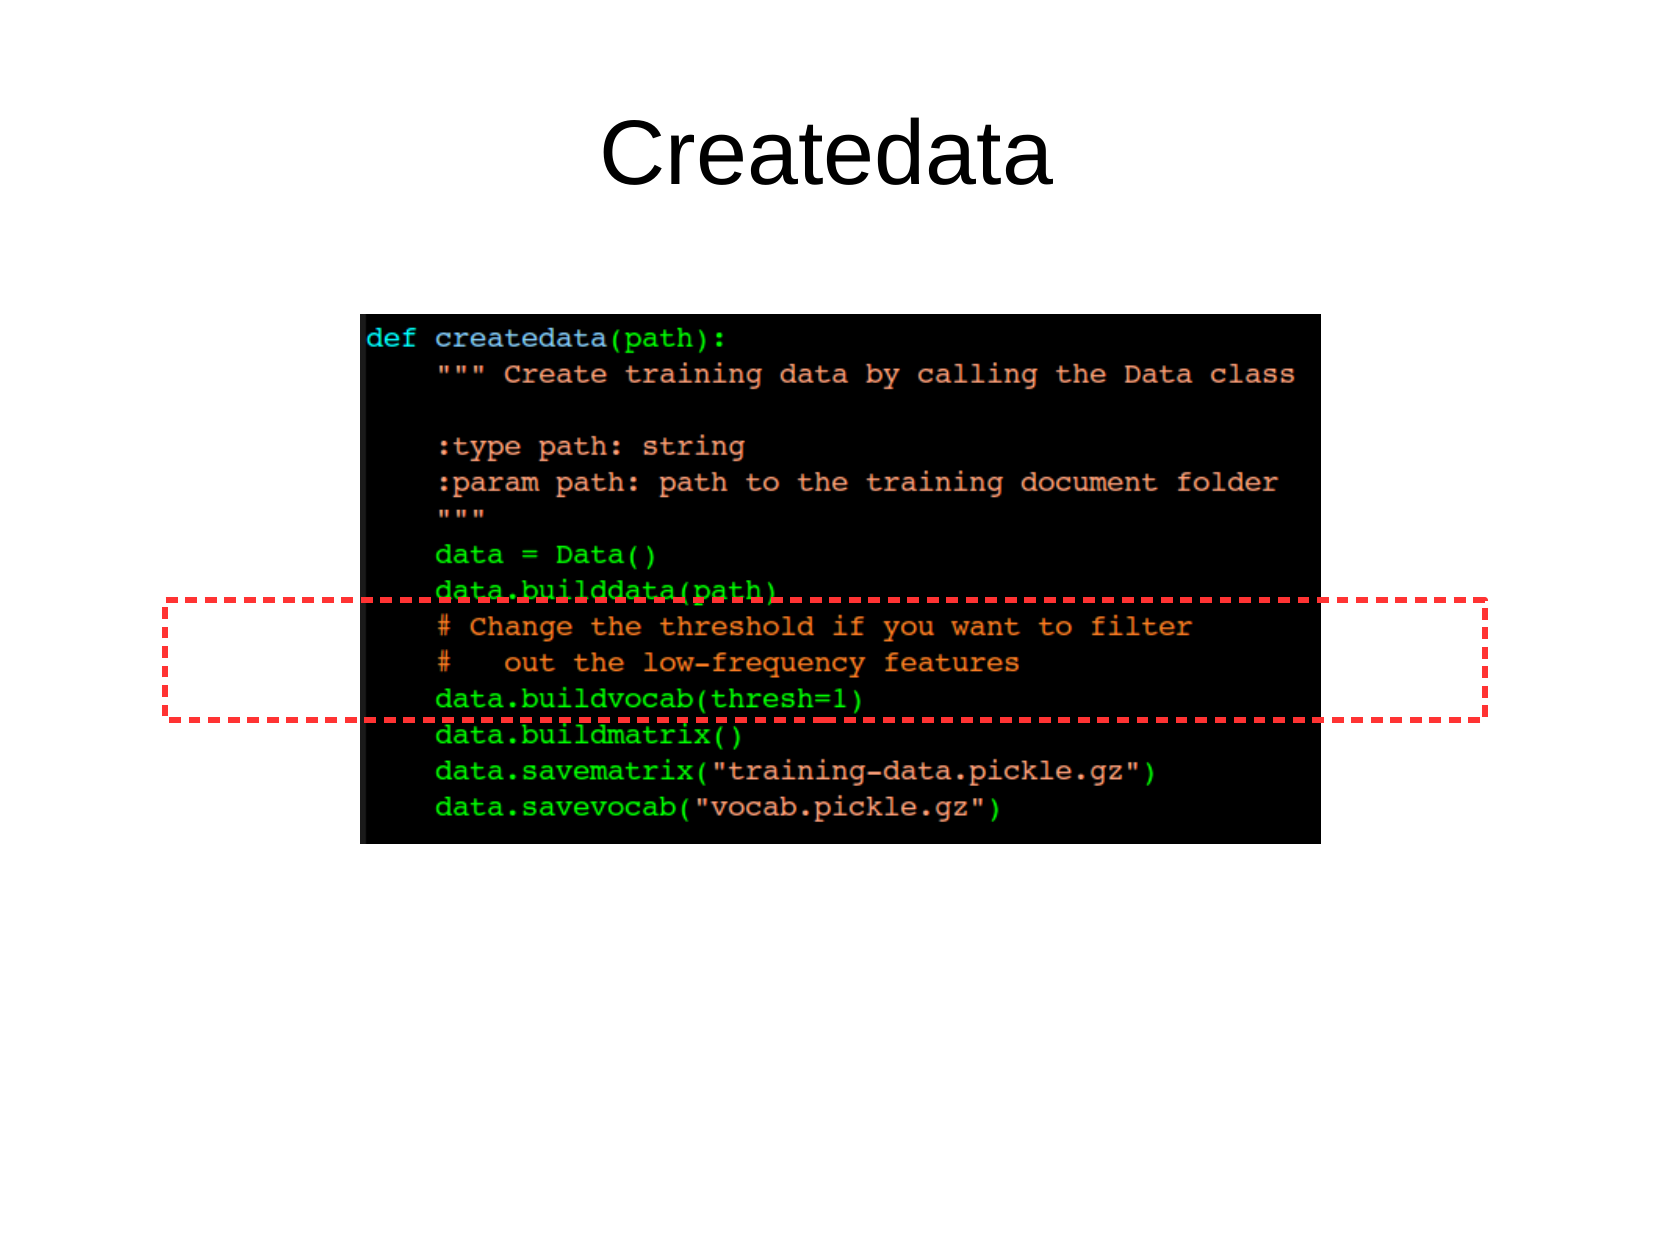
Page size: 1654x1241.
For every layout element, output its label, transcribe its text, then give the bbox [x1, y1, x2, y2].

title Createdata [82, 49, 1571, 257]
picture [360, 314, 1321, 844]
